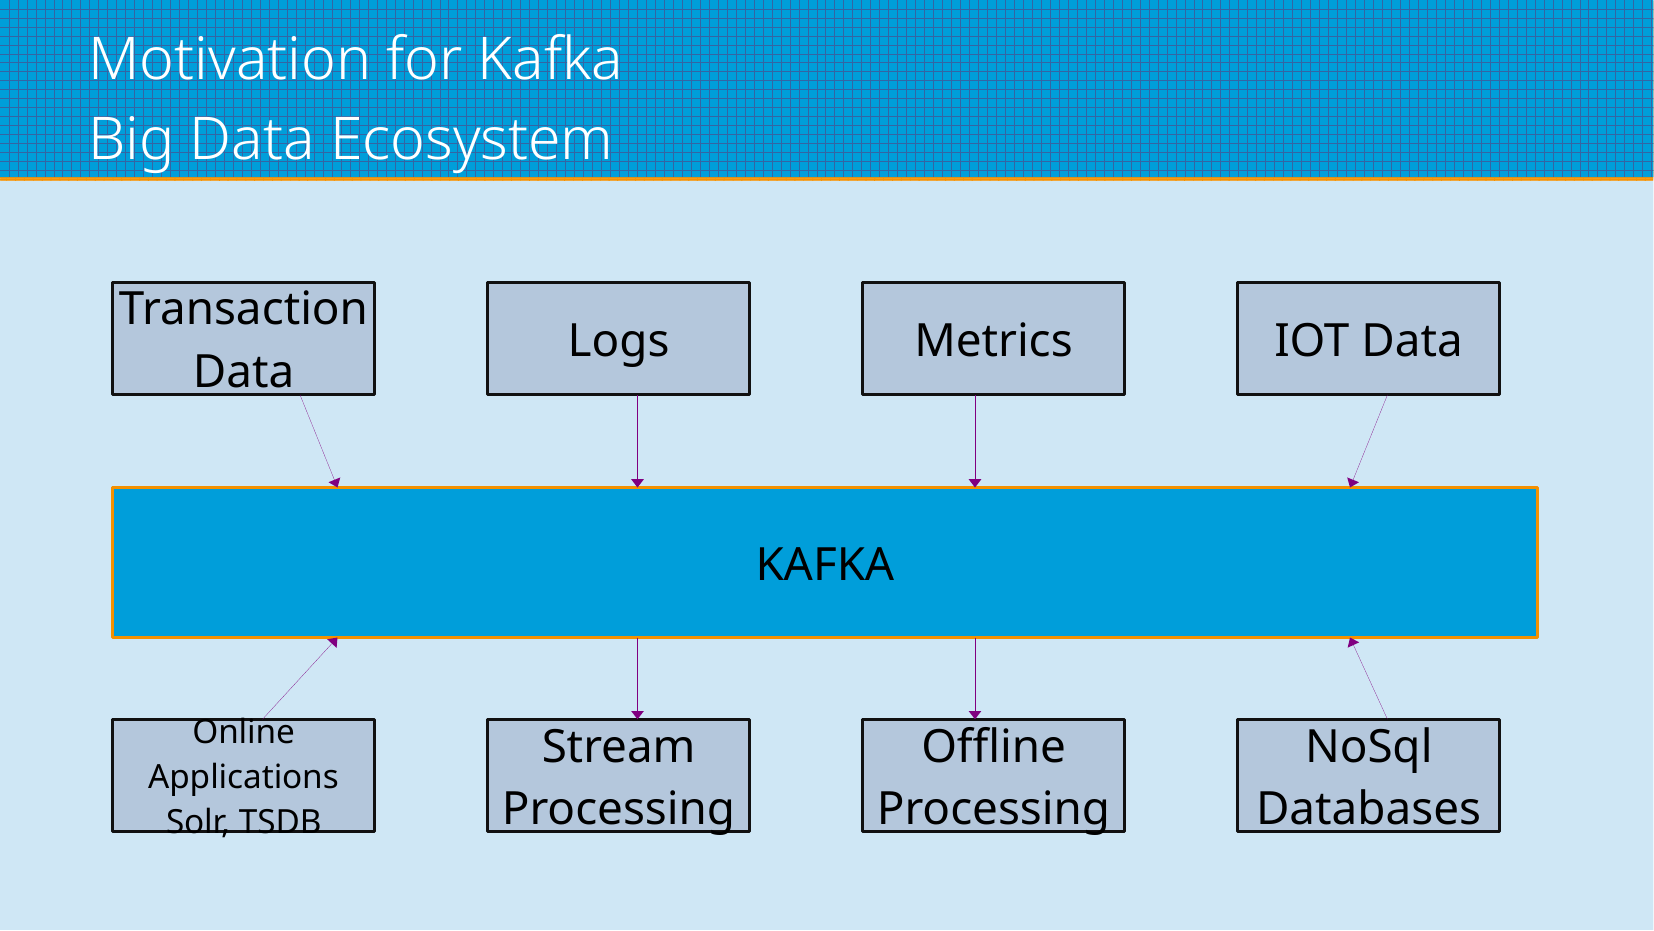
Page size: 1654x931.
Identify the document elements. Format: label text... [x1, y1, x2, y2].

text_box Logs [487, 282, 750, 395]
text_box Metrics [862, 282, 1125, 395]
text_box KAFKA [112, 487, 1538, 638]
text_box Stream Processing [487, 719, 750, 832]
text_box NoSql Databases [1237, 719, 1500, 832]
title Motivation for Kafka Big Data Ecosystem [88, 14, 1565, 178]
text_box Offline Processing [862, 719, 1125, 832]
text_box Transaction Data [112, 282, 375, 395]
text_box IOT Data [1237, 282, 1500, 395]
text_box Online Applications Solr, TSDB [112, 719, 375, 832]
